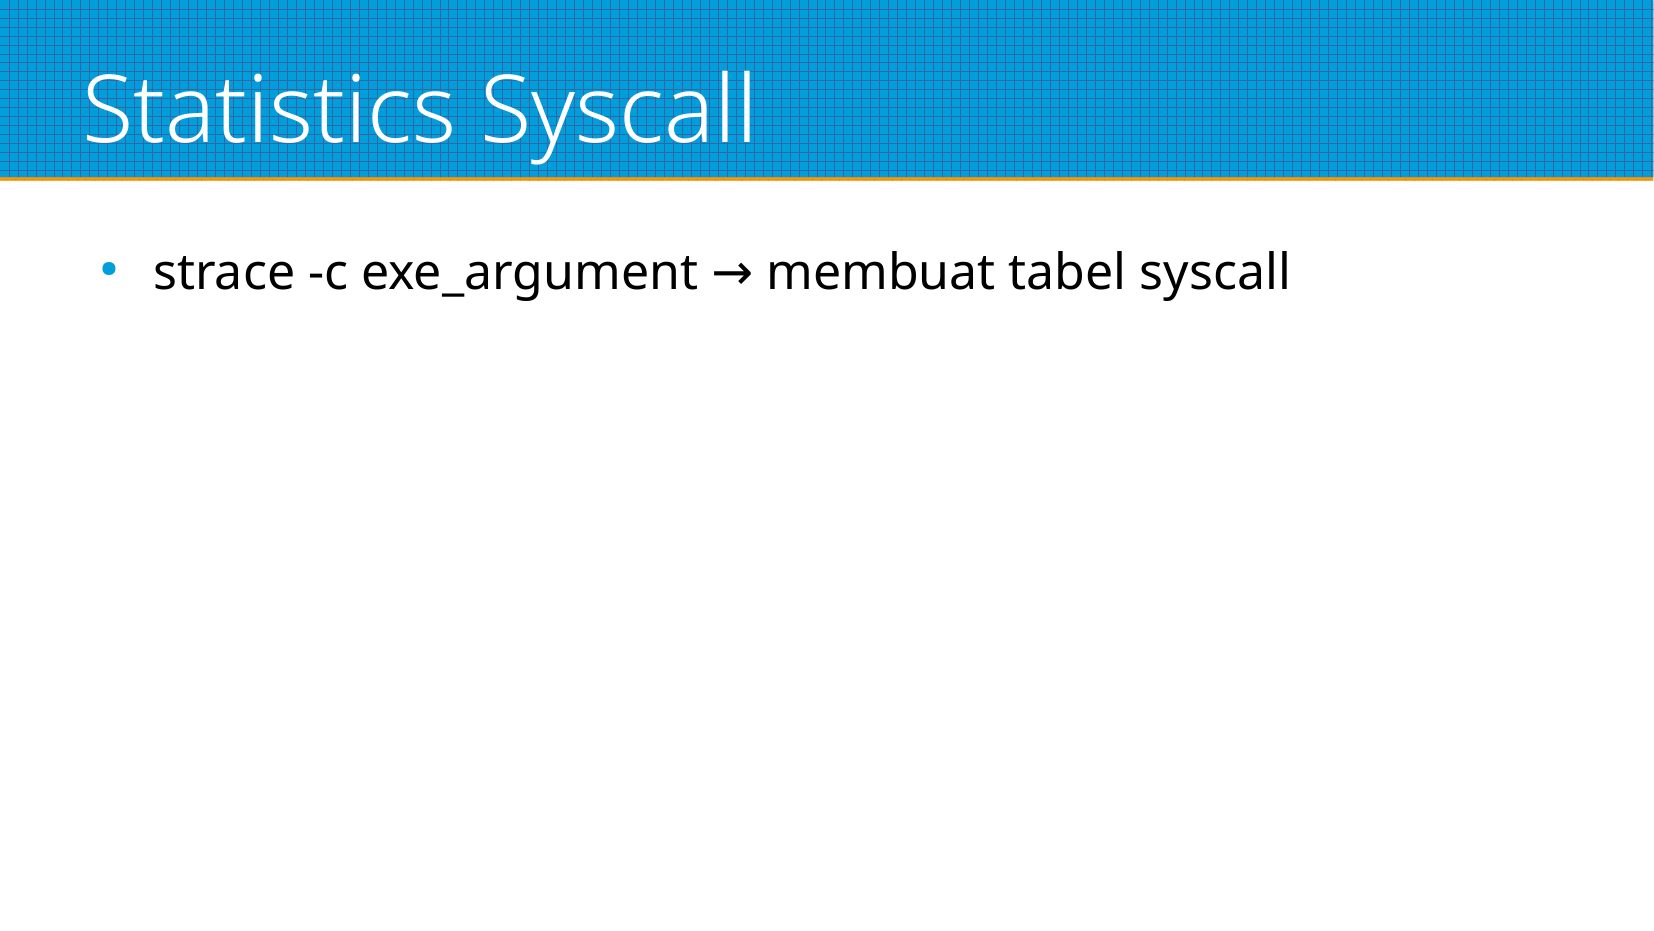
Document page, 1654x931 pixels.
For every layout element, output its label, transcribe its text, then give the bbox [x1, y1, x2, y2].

title Statistics Syscall [82, 14, 1571, 171]
list strace -c exe_argument → membuat tabel syscall [82, 236, 1563, 811]
